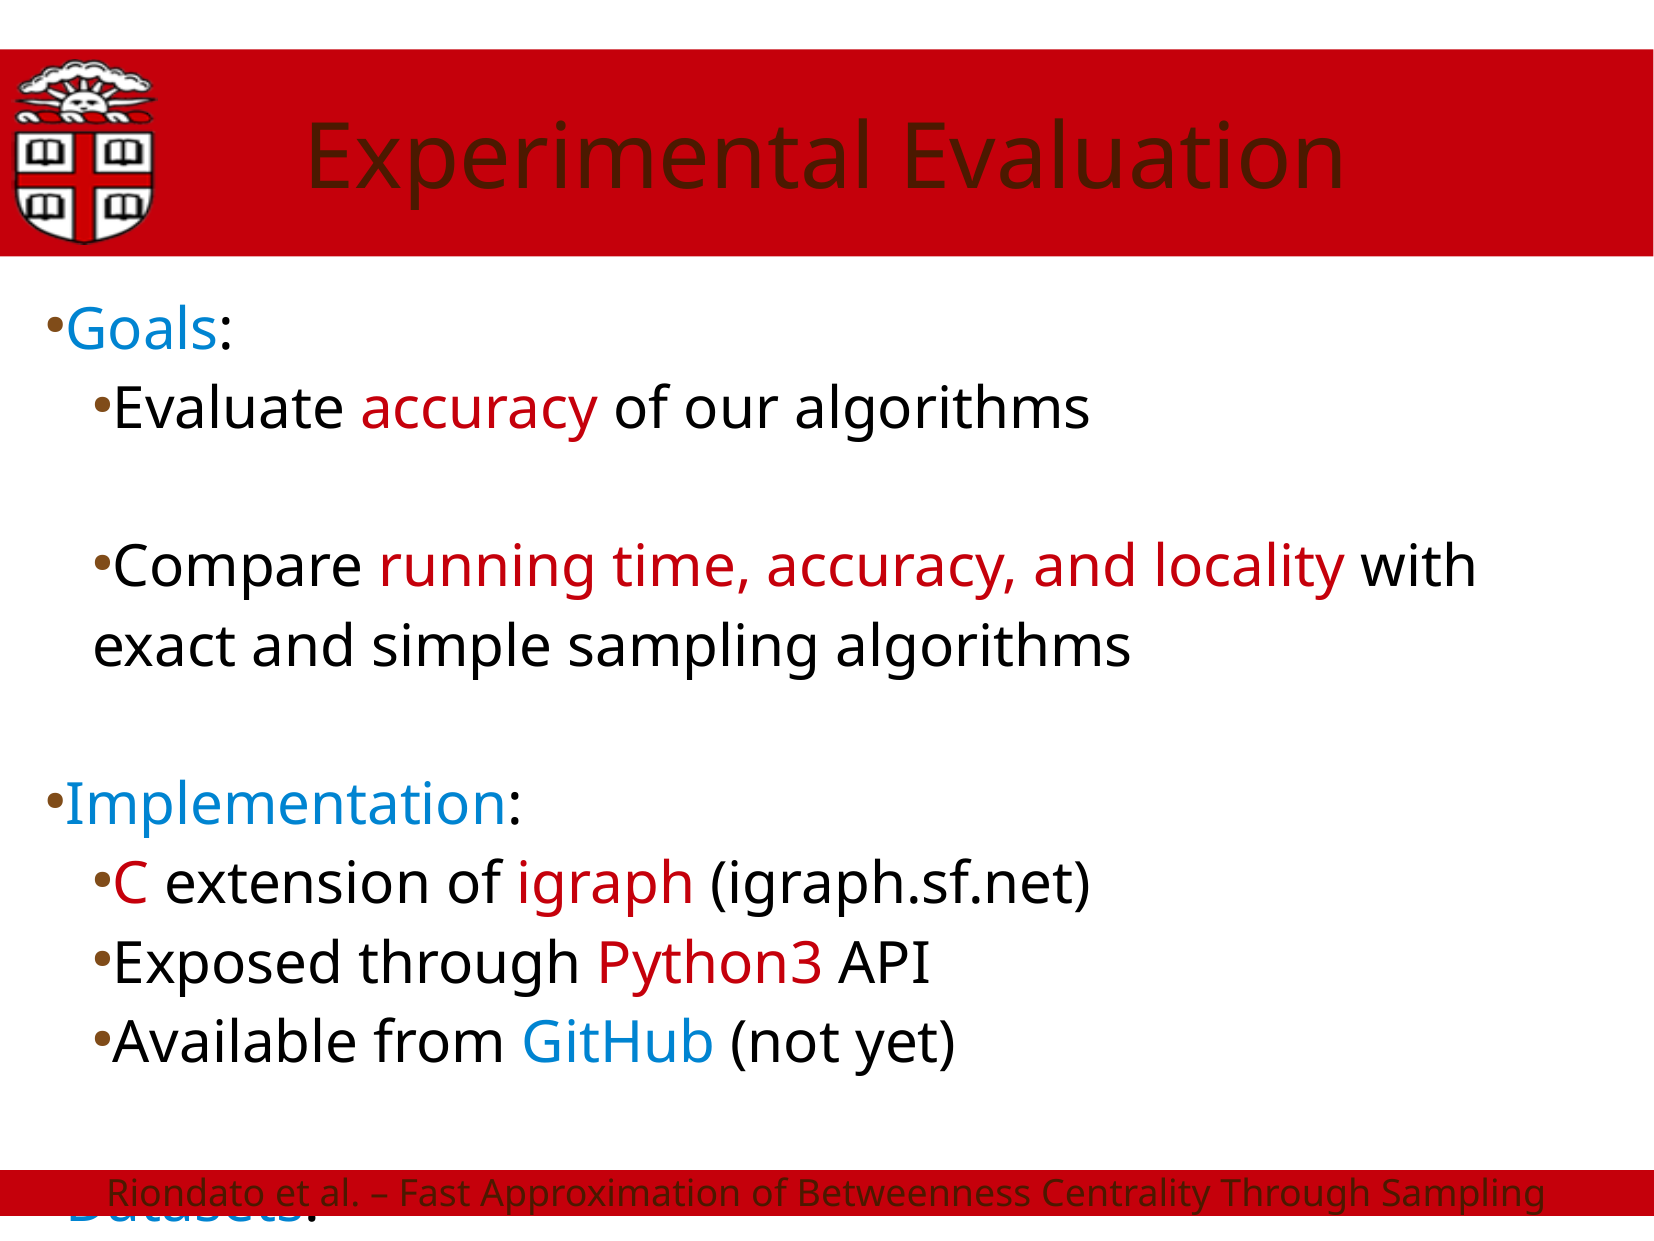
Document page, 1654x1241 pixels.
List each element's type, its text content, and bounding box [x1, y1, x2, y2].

text_box Riondato et al. – Fast Approximation of Betweenness Centrality Through Sampling [0, 1170, 1654, 1216]
text_box Goals: Evaluate accuracy of our algorithms Compare running time, accuracy, and locality with exact and simple sampling algorithms Implementation: C extension of igraph (igraph.sf.net) Exposed through Python3 API Available from GitHub (not yet) Datasets: Real networks (social, road, citation, …) from SNAP (snap.stanford.edu) [30, 279, 1621, 1168]
picture [11, 59, 158, 245]
title Experimental Evaluation [0, 49, 1654, 257]
